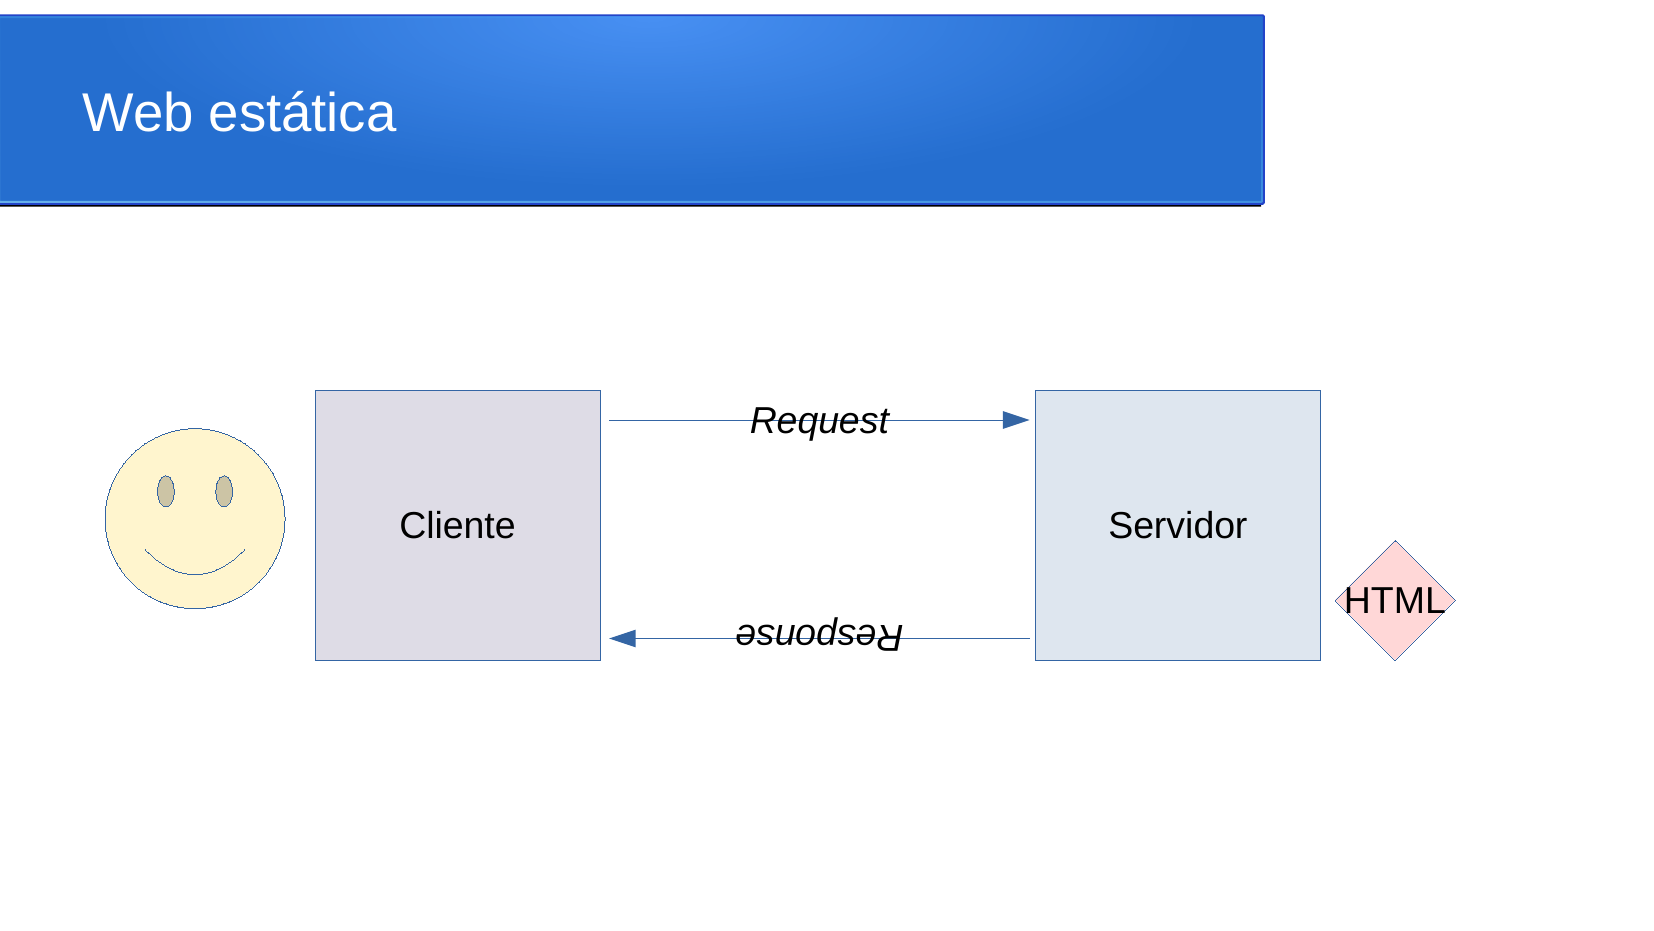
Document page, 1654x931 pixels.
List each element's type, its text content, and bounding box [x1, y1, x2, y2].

text_box [105, 428, 286, 609]
text_box Servidor [1035, 390, 1321, 661]
text_box HTML [1347, 540, 1456, 661]
text_box Cliente [315, 390, 601, 661]
text_box HTML [1335, 589, 1346, 612]
title Web estática [82, 35, 1235, 189]
